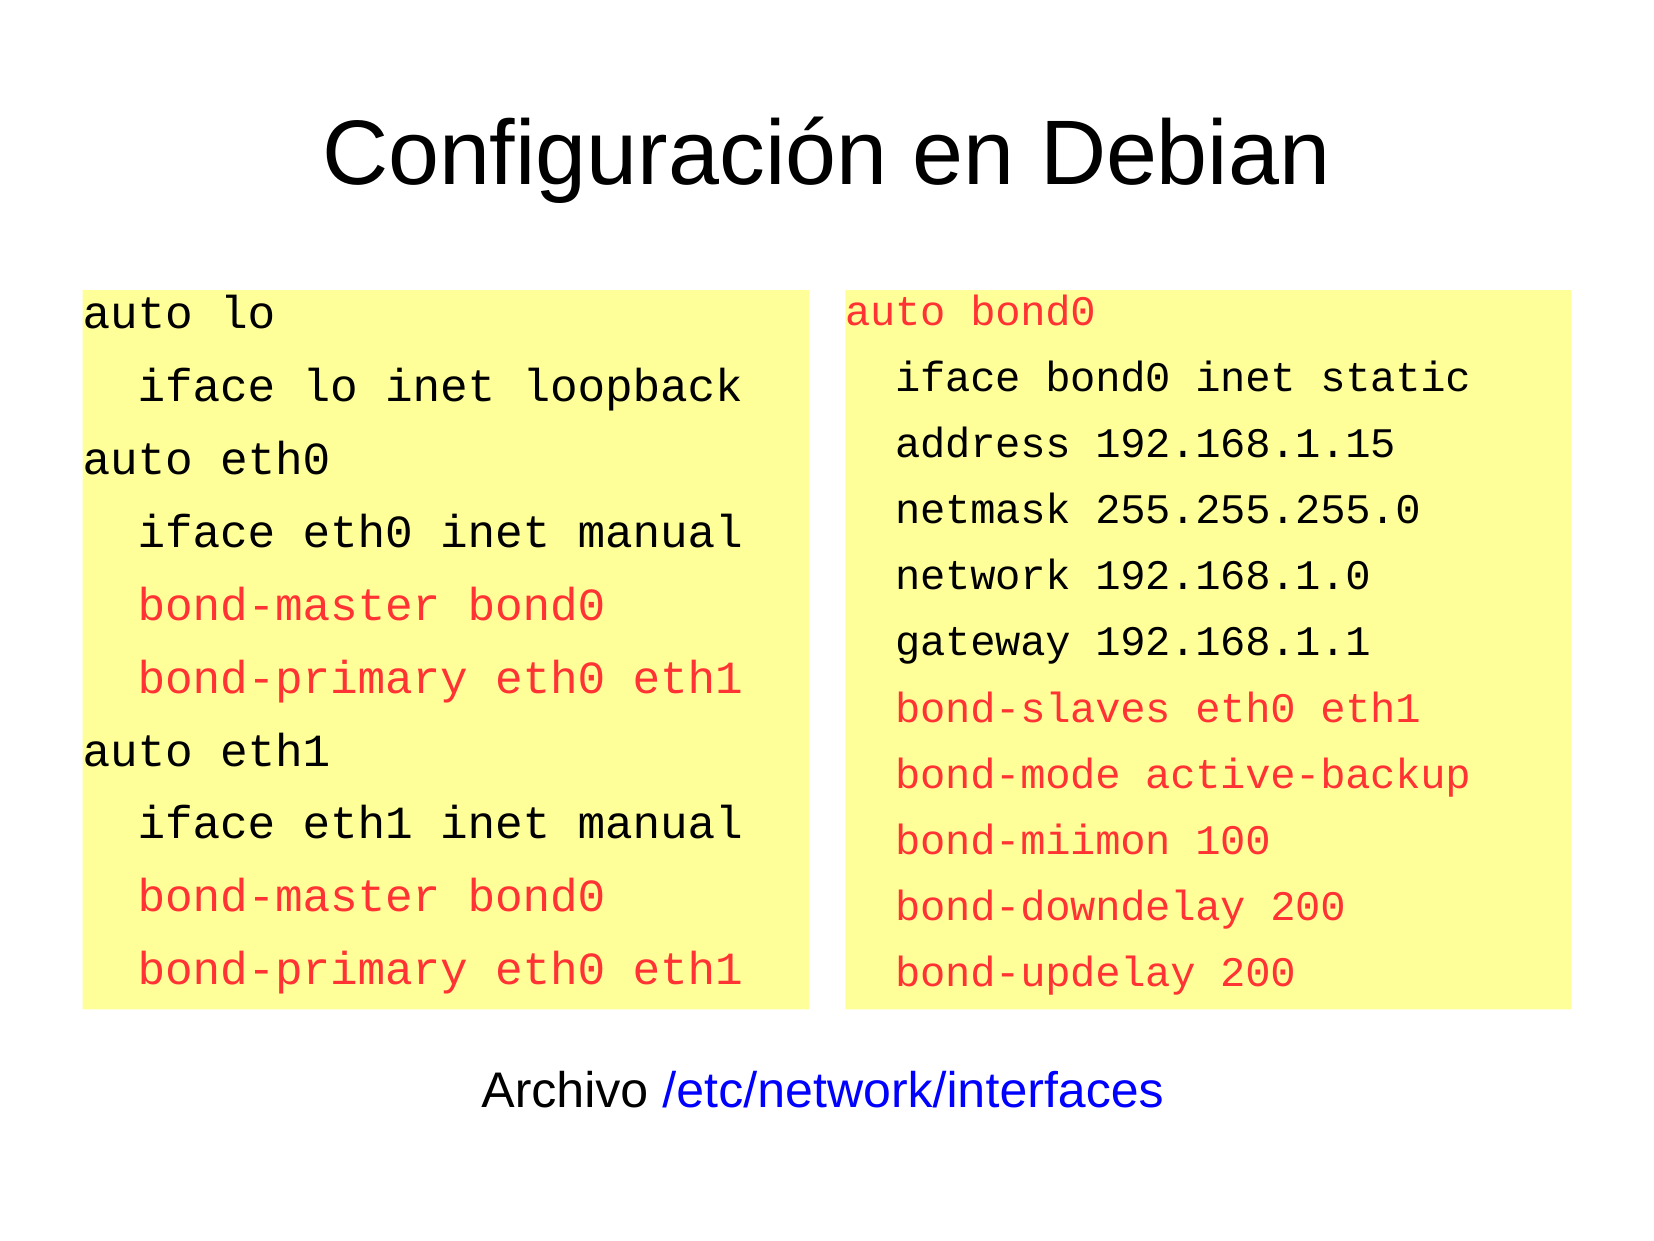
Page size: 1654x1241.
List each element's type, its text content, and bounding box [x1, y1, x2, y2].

text_box Archivo /etc/network/interfaces [466, 1054, 1177, 1126]
list auto lo iface lo inet loopback auto eth0 iface eth0 inet manual bond-master bond0 bond-primary eth0 eth1 auto eth1 iface eth1 inet manual bond-master bond0 bond-primary eth0 eth1 [82, 290, 809, 1010]
list auto bond0 iface bond0 inet static address 192.168.1.15 netmask 255.255.255.0 network 192.168.1.0 gateway 192.168.1.1 bond-slaves eth0 eth1 bond-mode active-backup bond-miimon 100 bond-downdelay 200 bond-updelay 200 [845, 290, 1572, 1010]
title Configuración en Debian [82, 49, 1571, 257]
